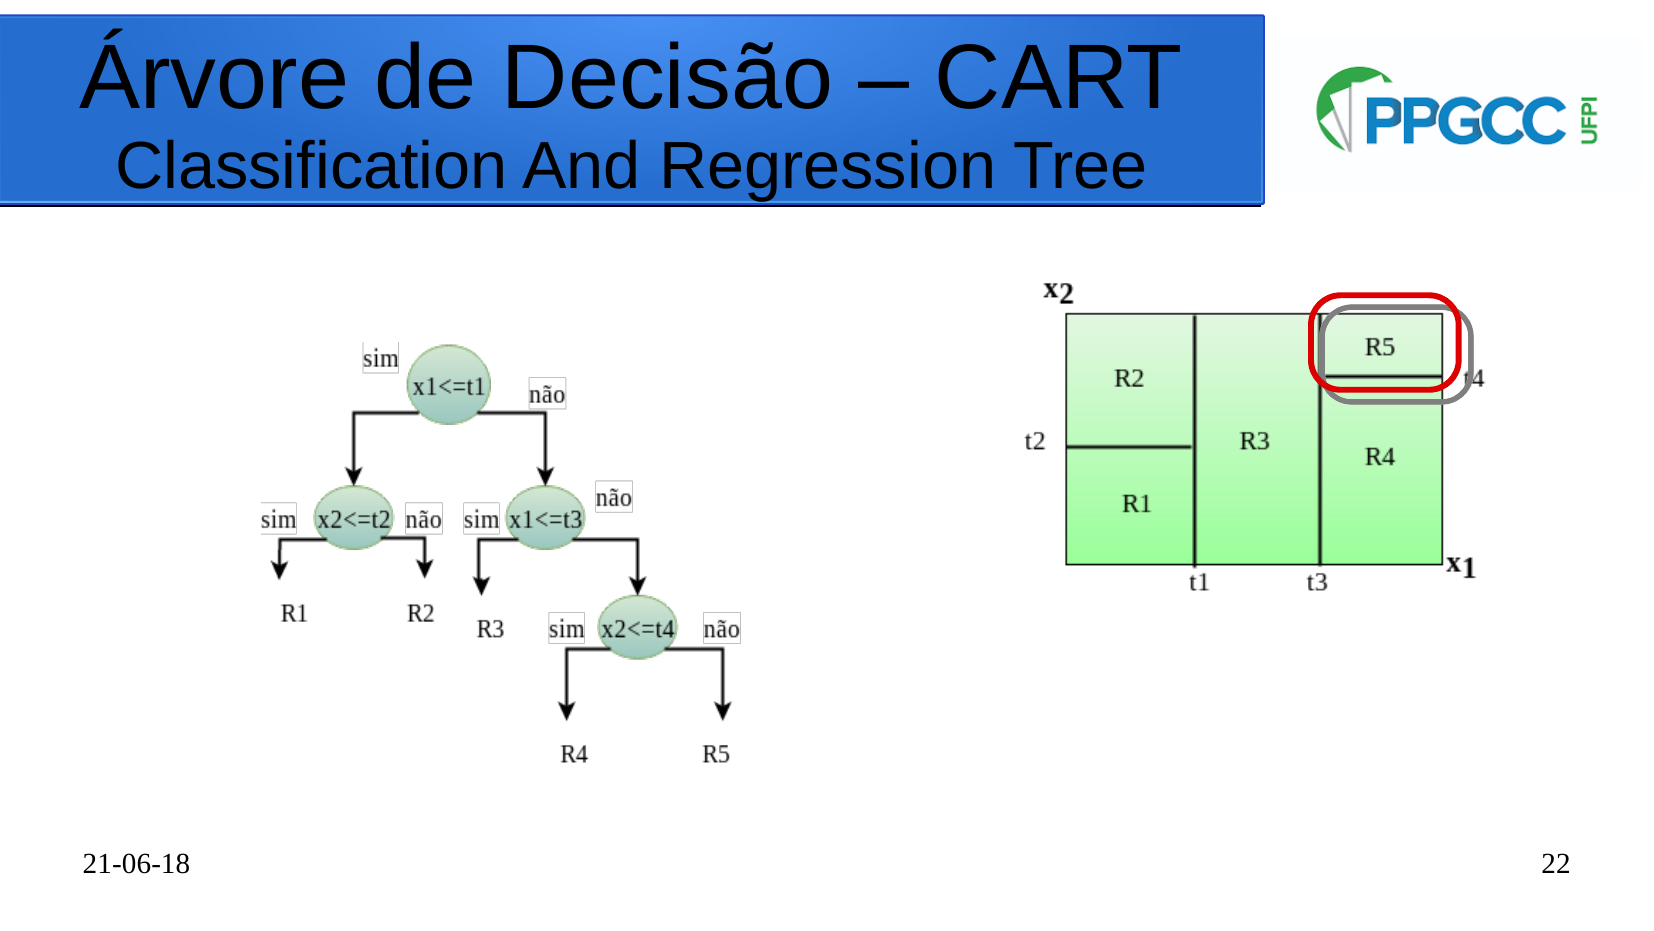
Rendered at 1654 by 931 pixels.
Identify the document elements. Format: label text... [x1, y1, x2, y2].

title Árvore de Decisão – CART Classification And Regression Tree [11, 26, 1252, 203]
picture [261, 342, 745, 769]
picture [1003, 271, 1506, 597]
picture [1275, 36, 1643, 190]
